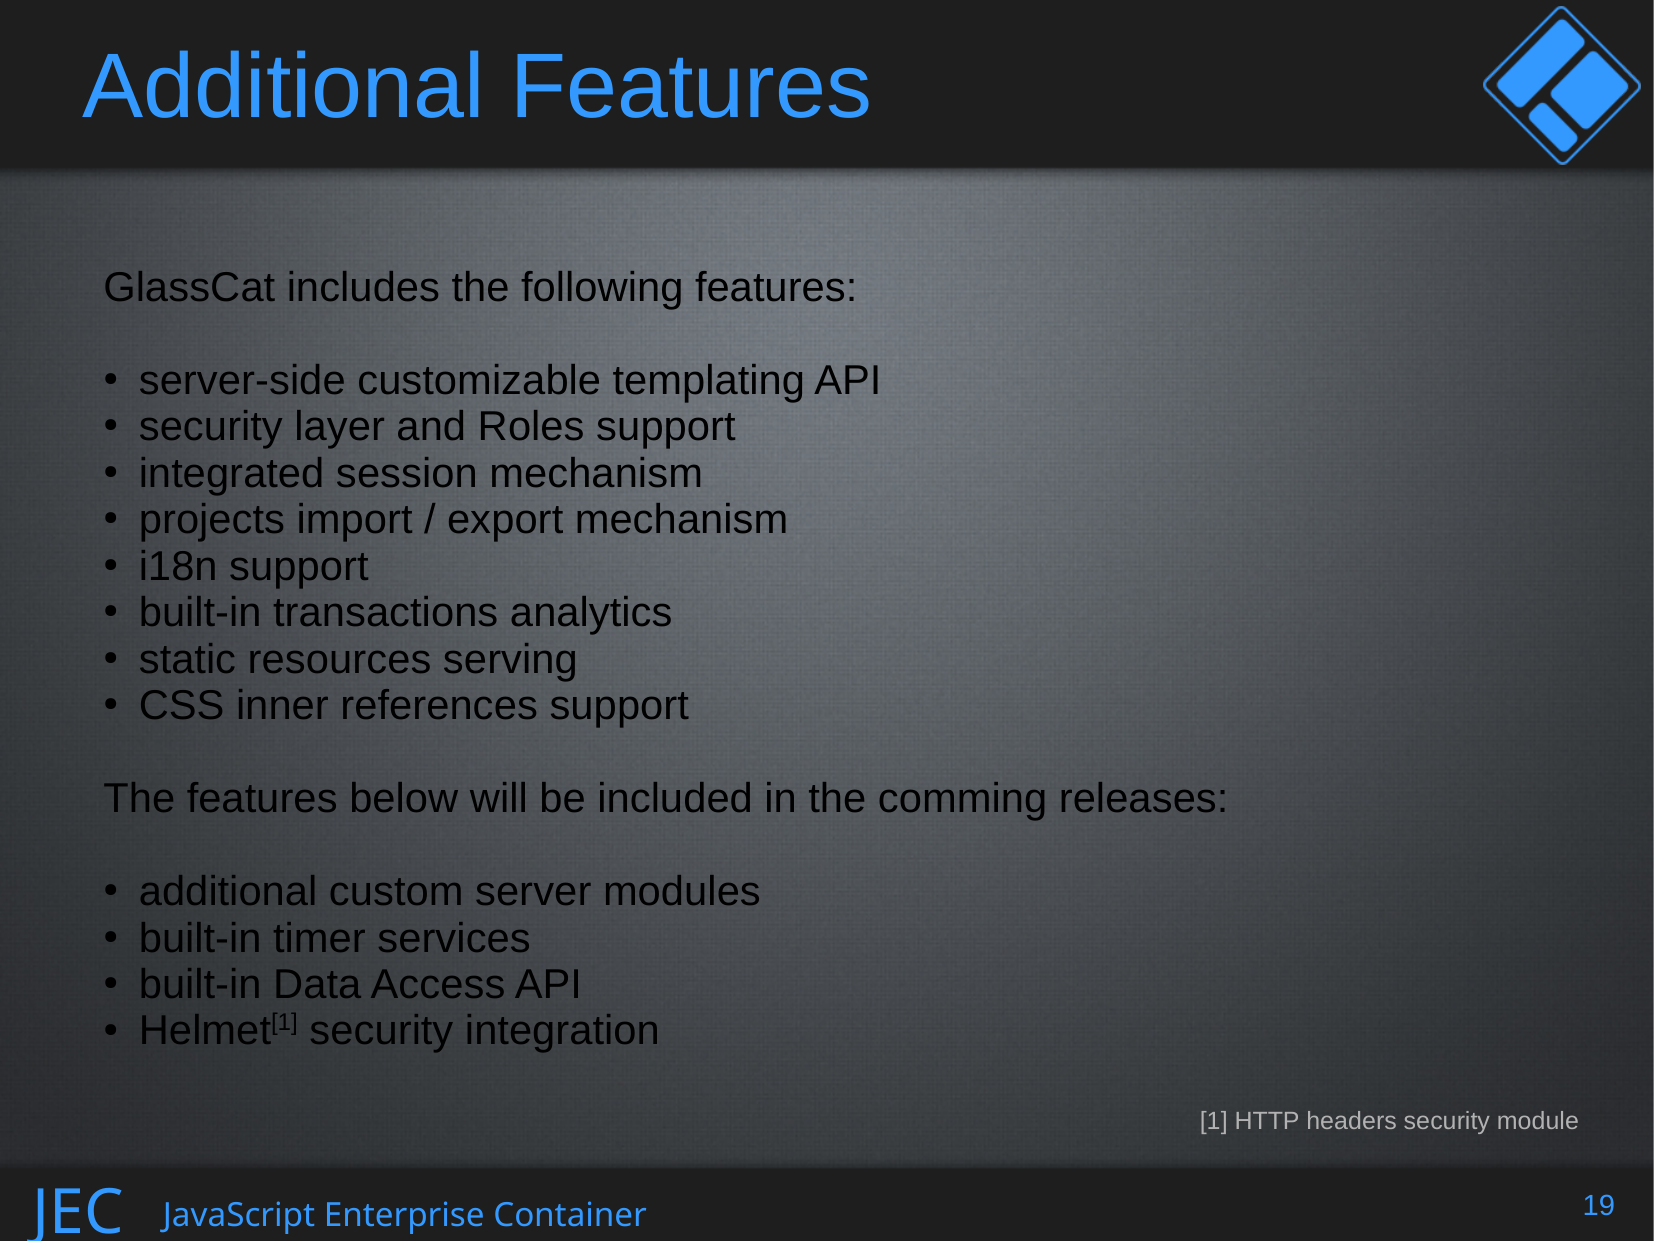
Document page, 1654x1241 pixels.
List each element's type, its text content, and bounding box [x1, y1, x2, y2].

picture [0, 0, 1654, 1241]
text_box JEC [17, 1159, 149, 1241]
text_box JavaScript Enterprise Container [148, 1183, 651, 1241]
text_box [1] HTTP headers security module [59, 1099, 1595, 1158]
text_box GlassCat includes the following features: server-side customizable templating API security layer and Roles support integrated session mechanism projects import / export mechanism i18n support built-in transactions analytics static resources serving CSS inner references support The features below will be included in the comming releases: additional custom server modules built-in timer services built-in Data Access API Helmet[1] security integration [88, 256, 1565, 1069]
text_box 19 [744, 1181, 1630, 1229]
title Additional Features [82, 23, 1441, 147]
